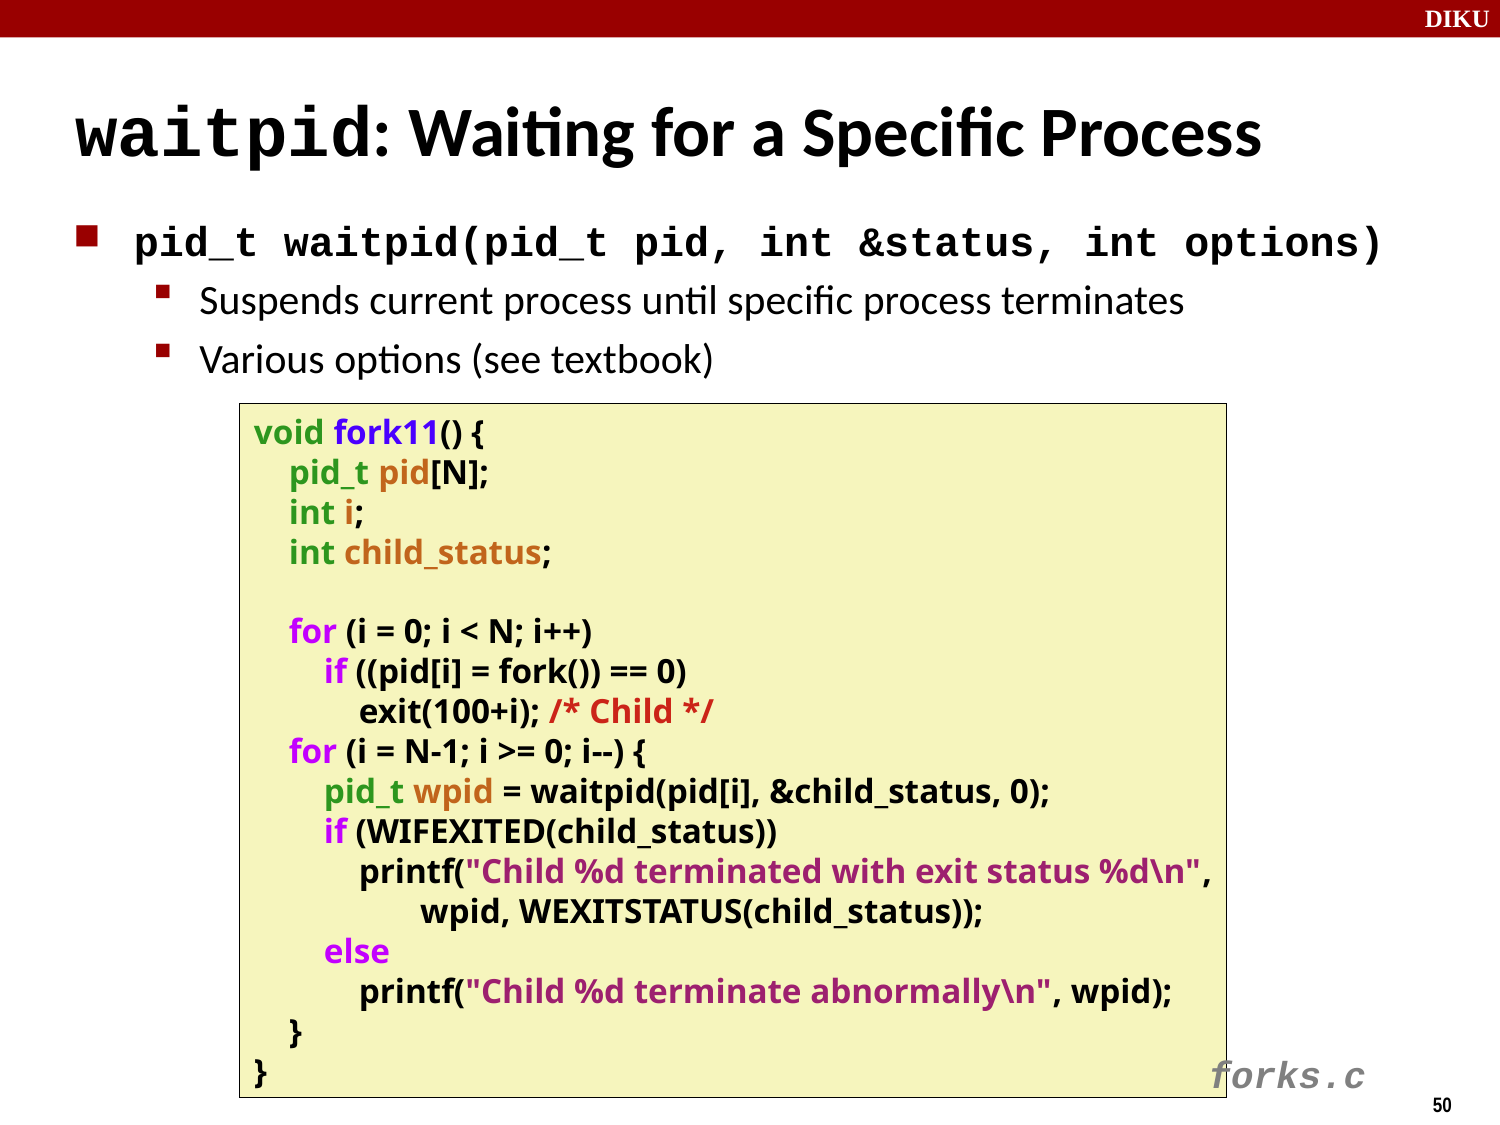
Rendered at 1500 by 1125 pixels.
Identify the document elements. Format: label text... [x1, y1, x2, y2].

text_box void fork11() { pid_t pid[N]; int i; int child_status; for (i = 0; i < N; i++) if ((pid[i] = fork()) == 0) exit(100+i); /* Child */ for (i = N-1; i >= 0; i--) { pid_t wpid = waitpid(pid[i], &child_status, 0); if (WIFEXITED(child_status)) printf("Child %d terminated with exit status %d\n", wpid, WEXITSTATUS(child_status)); else printf("Child %d terminate abnormally\n", wpid); } } [239, 403, 1227, 1098]
list pid_t waitpid(pid_t pid, int &status, int options) Suspends current process until specific process terminates Various options (see textbook) [62, 207, 1475, 388]
text_box forks.c [1193, 1046, 1382, 1105]
title waitpid: Waiting for a Specific Process [60, 80, 1500, 175]
